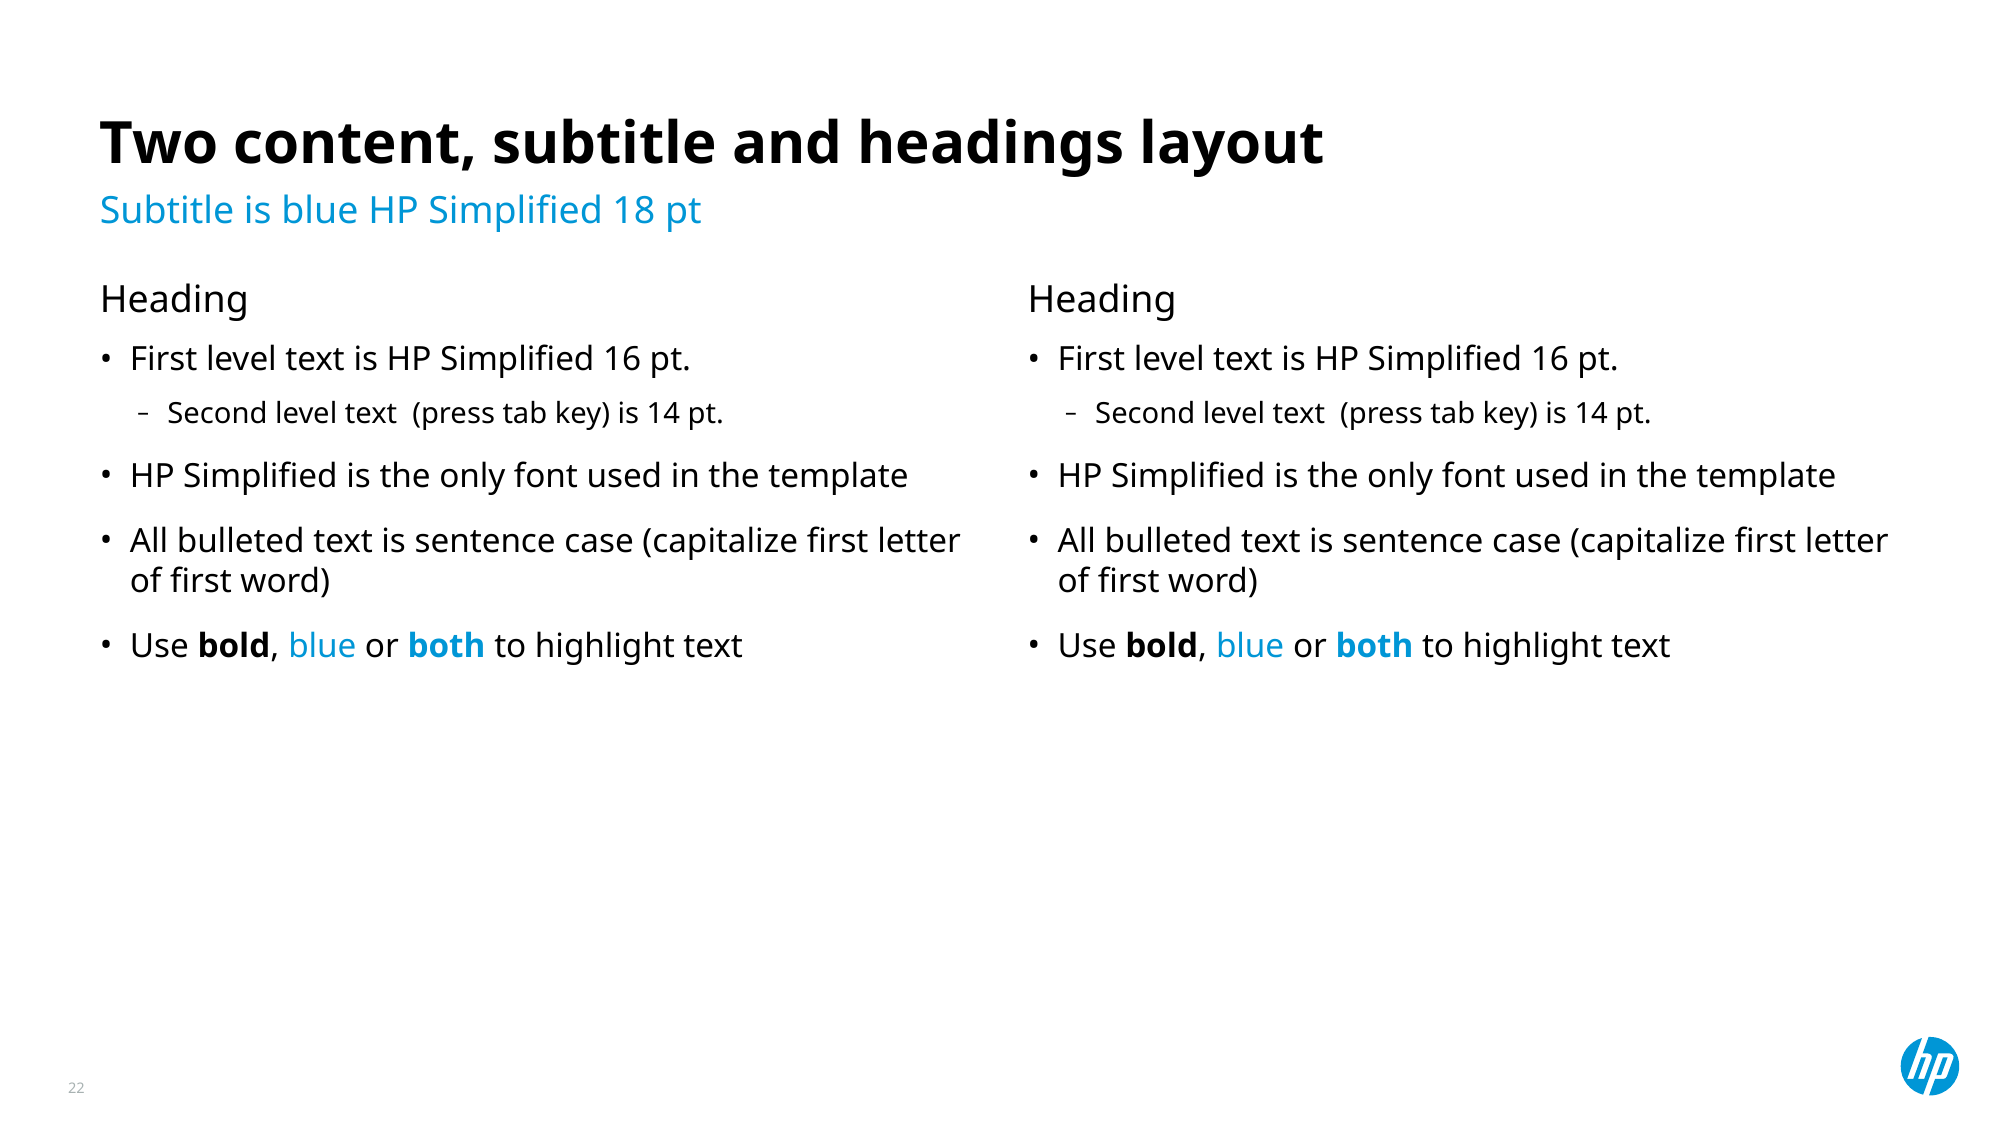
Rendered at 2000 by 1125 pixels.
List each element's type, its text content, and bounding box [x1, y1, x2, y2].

list Subtitle is blue HP Simplified 18 pt [99, 186, 1900, 229]
list First level text is HP Simplified 16 pt. Second level text (press tab key) is 14 pt. HP Simplified is the only font used in the template All bulleted text is sentence case (capitalize first letter of first word) Use bold, blue or both to highlight text [1027, 337, 1900, 1000]
list First level text is HP Simplified 16 pt. Second level text (press tab key) is 14 pt. HP Simplified is the only font used in the template All bulleted text is sentence case (capitalize first letter of first word) Use bold, blue or both to highlight text [99, 337, 972, 1000]
title Two content, subtitle and headings layout [99, 50, 1900, 175]
list Heading [99, 275, 972, 320]
list Heading [1027, 275, 1900, 320]
slide_number <number> [34, 1062, 85, 1099]
